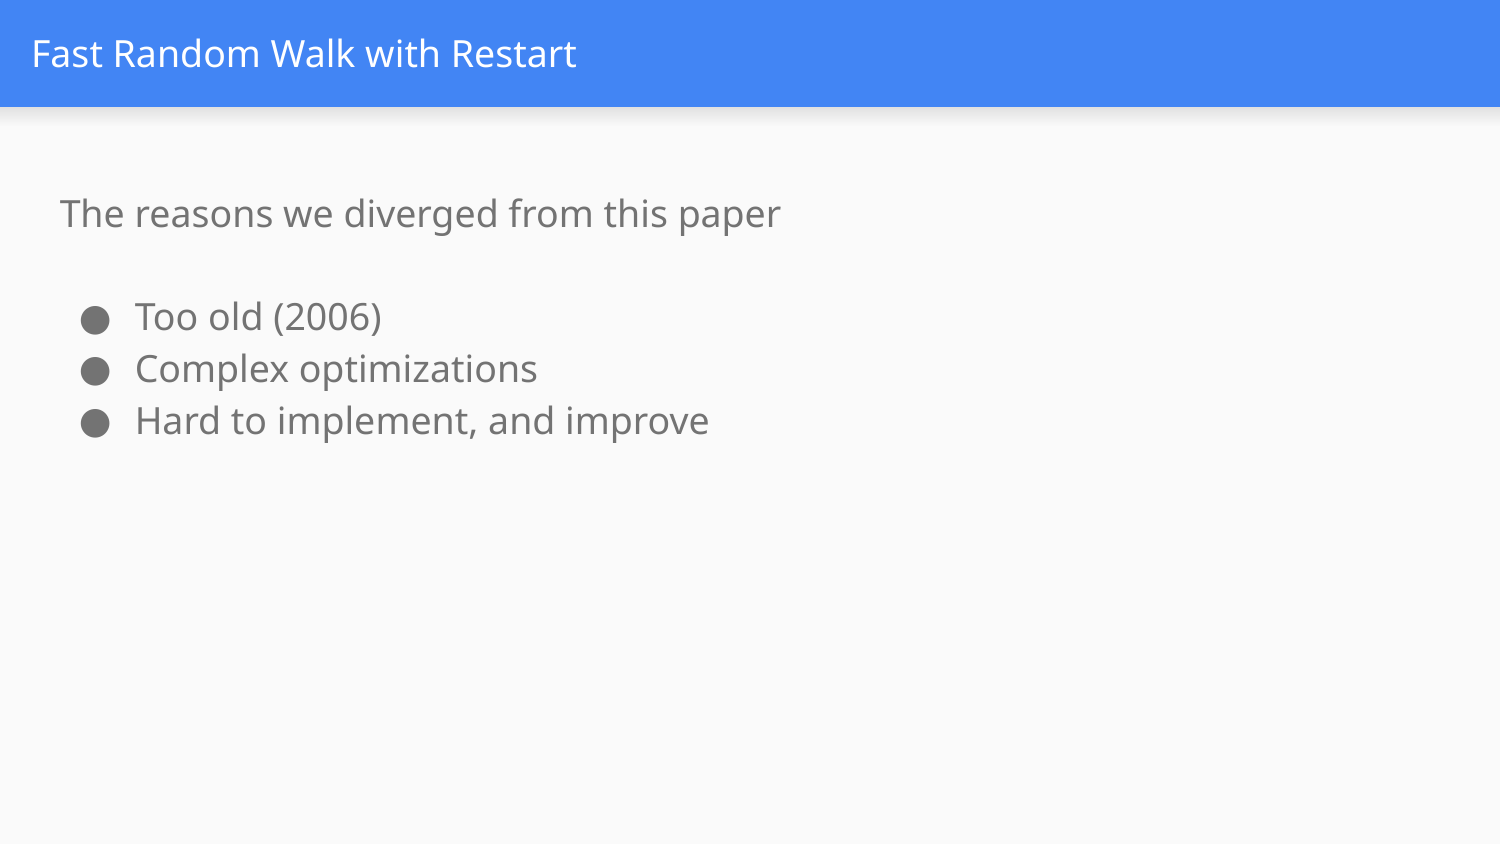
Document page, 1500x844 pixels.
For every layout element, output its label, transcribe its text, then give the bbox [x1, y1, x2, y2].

list Too old (2006) Complex optimizations Hard to implement, and improve [44, 271, 1394, 774]
title Fast Random Walk with Restart [16, 2, 1464, 102]
list The reasons we diverged from this paper [44, 167, 1394, 226]
